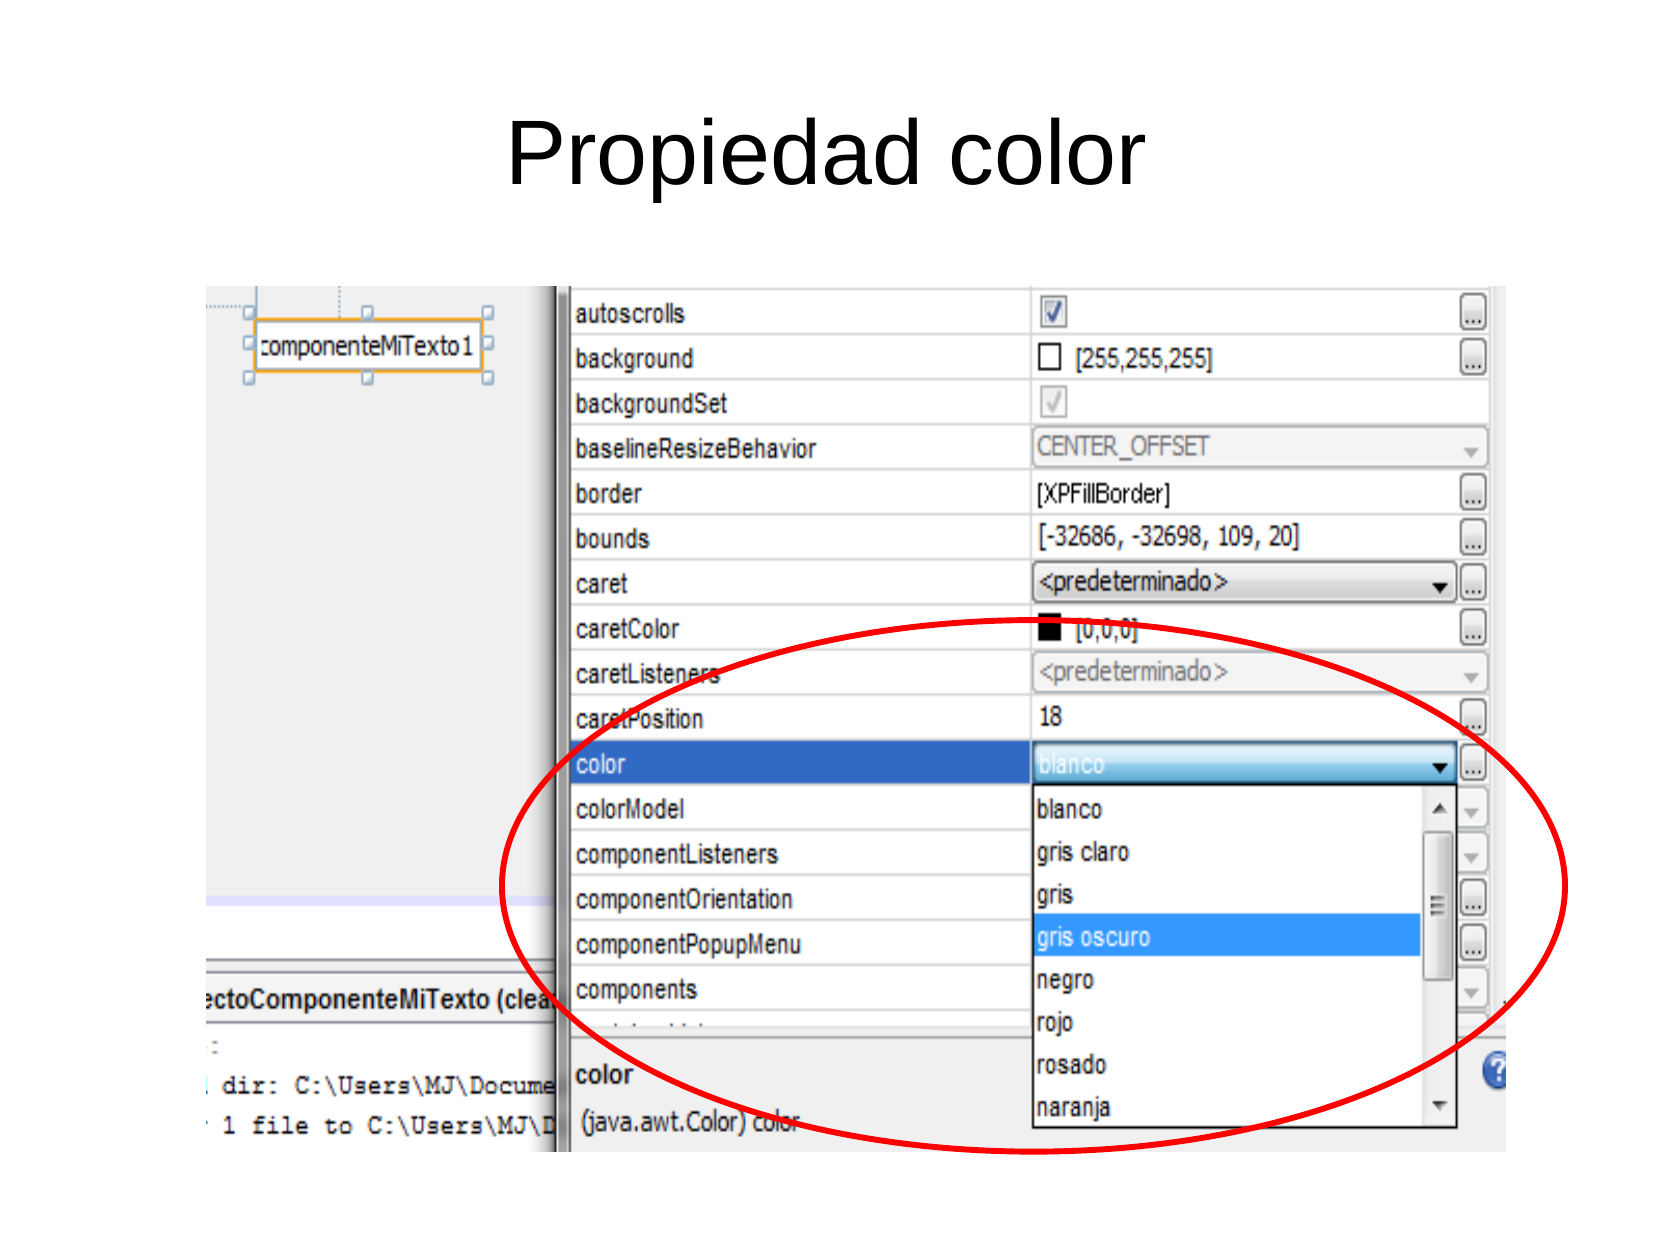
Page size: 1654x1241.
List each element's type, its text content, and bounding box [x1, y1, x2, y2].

picture [1121, 1013, 1506, 1152]
picture [505, 624, 1506, 1148]
picture [206, 286, 1506, 1152]
title Propiedad color [82, 49, 1571, 257]
